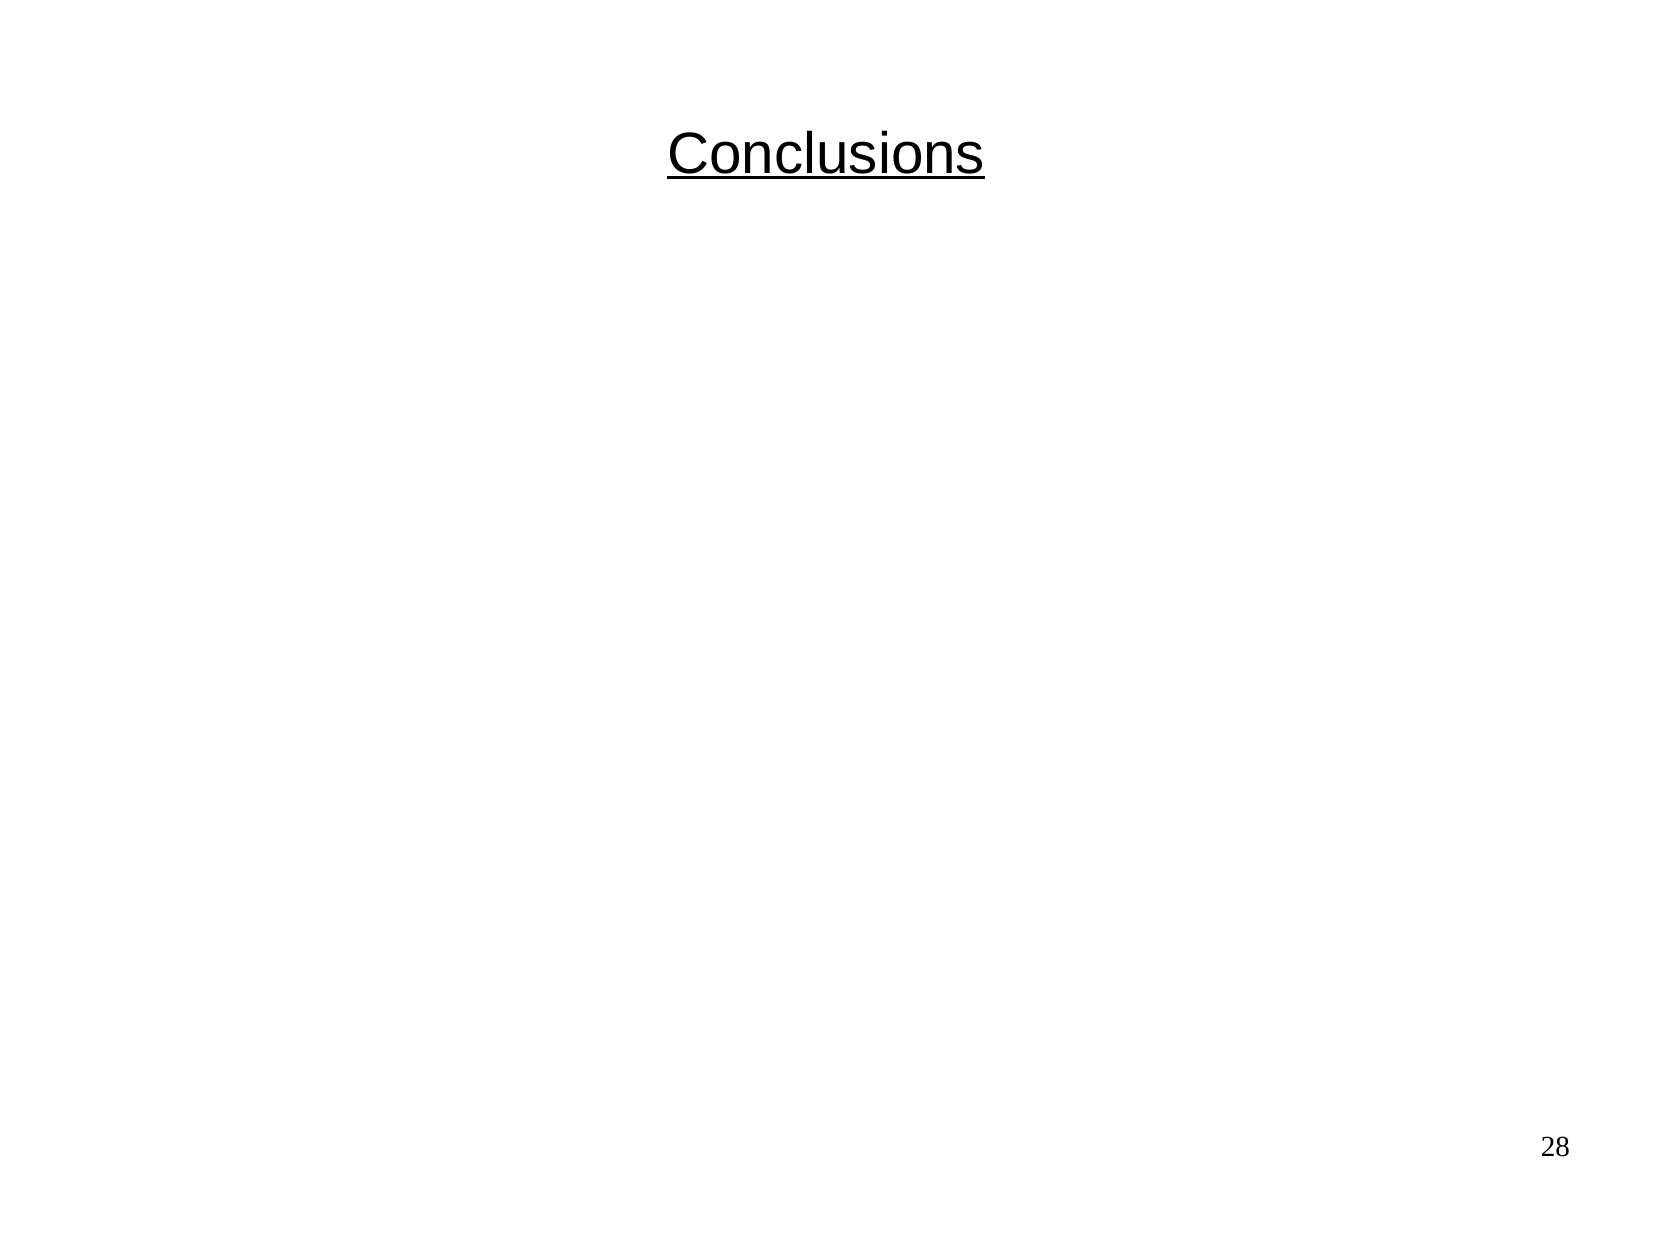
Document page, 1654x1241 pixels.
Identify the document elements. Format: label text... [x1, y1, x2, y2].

title Conclusions [82, 49, 1571, 257]
